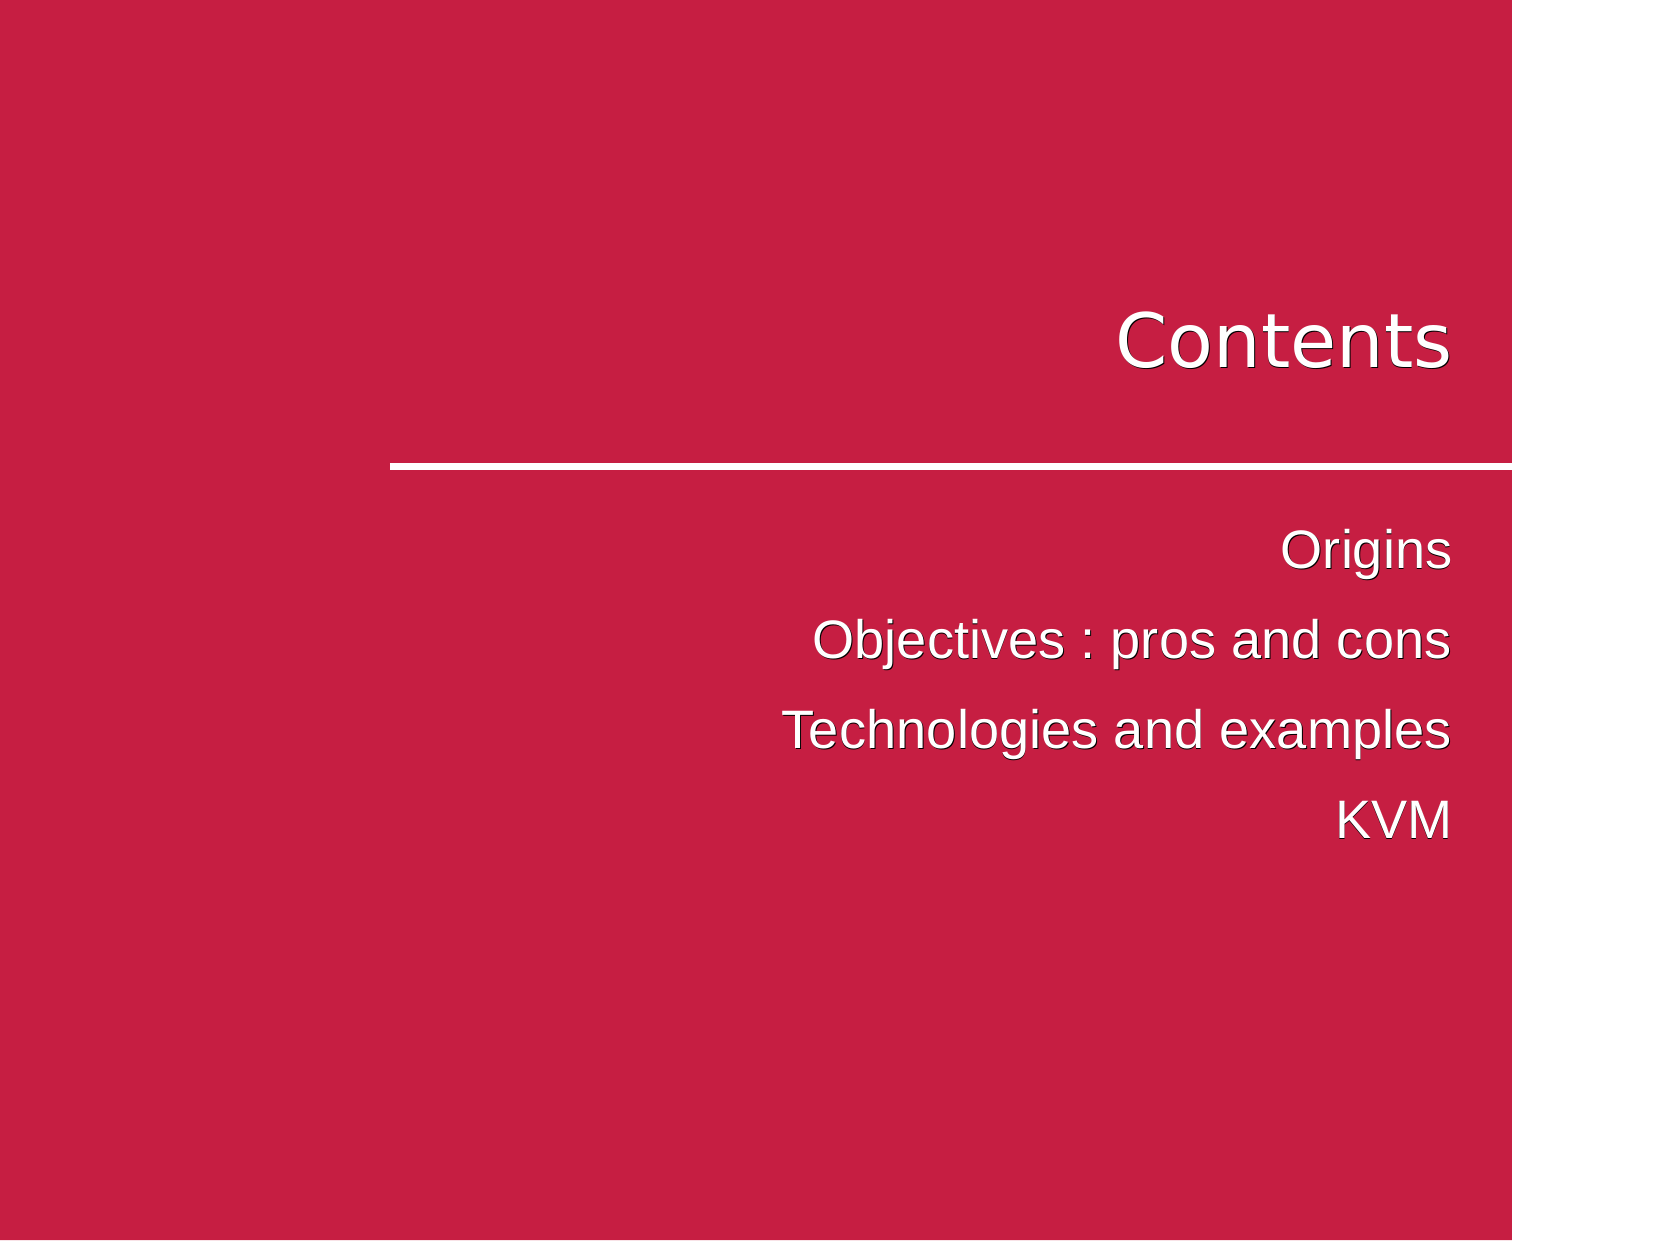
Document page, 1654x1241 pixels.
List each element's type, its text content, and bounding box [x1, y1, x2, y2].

list Origins Objectives : pros and cons Technologies and examples KVM [82, 519, 1453, 1123]
title Contents [82, 238, 1453, 446]
